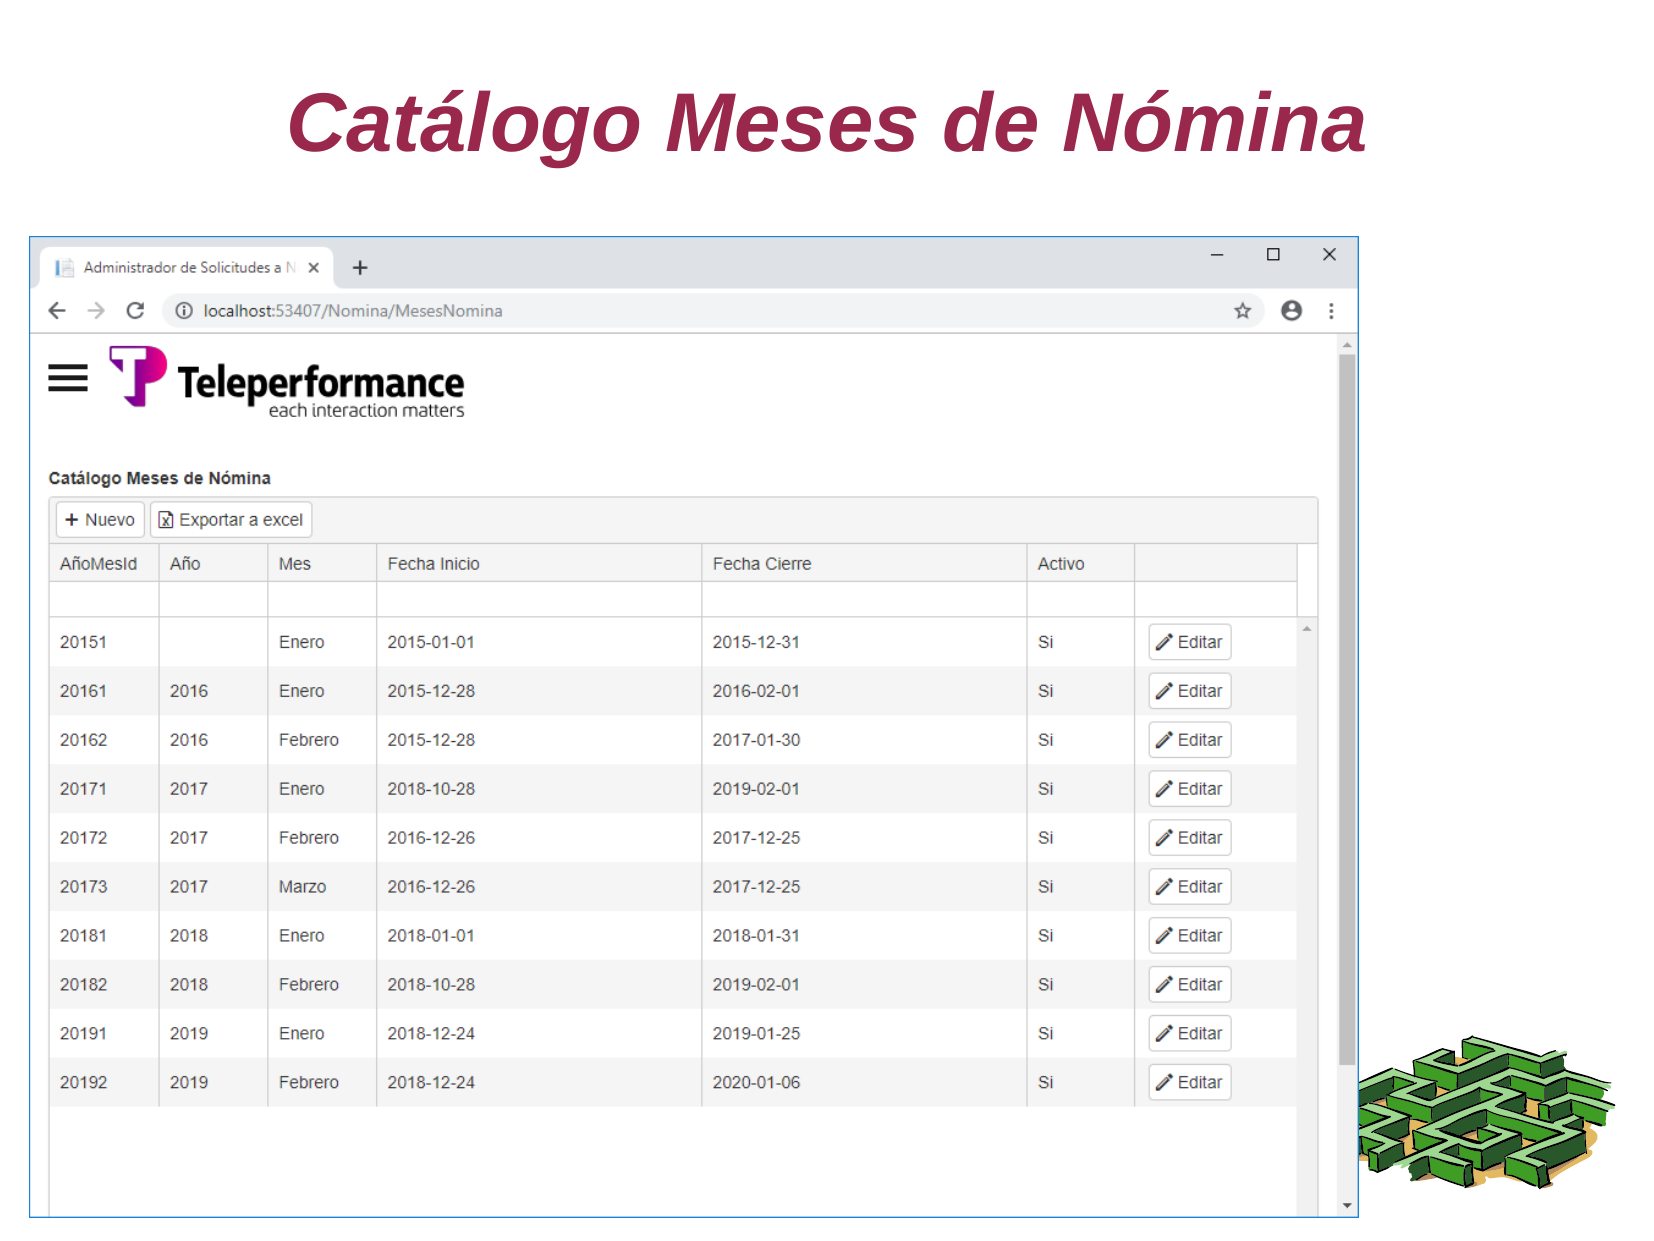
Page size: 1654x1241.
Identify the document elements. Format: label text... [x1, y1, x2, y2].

title Catálogo Meses de Nómina [121, 19, 1534, 227]
picture [29, 236, 1359, 1218]
